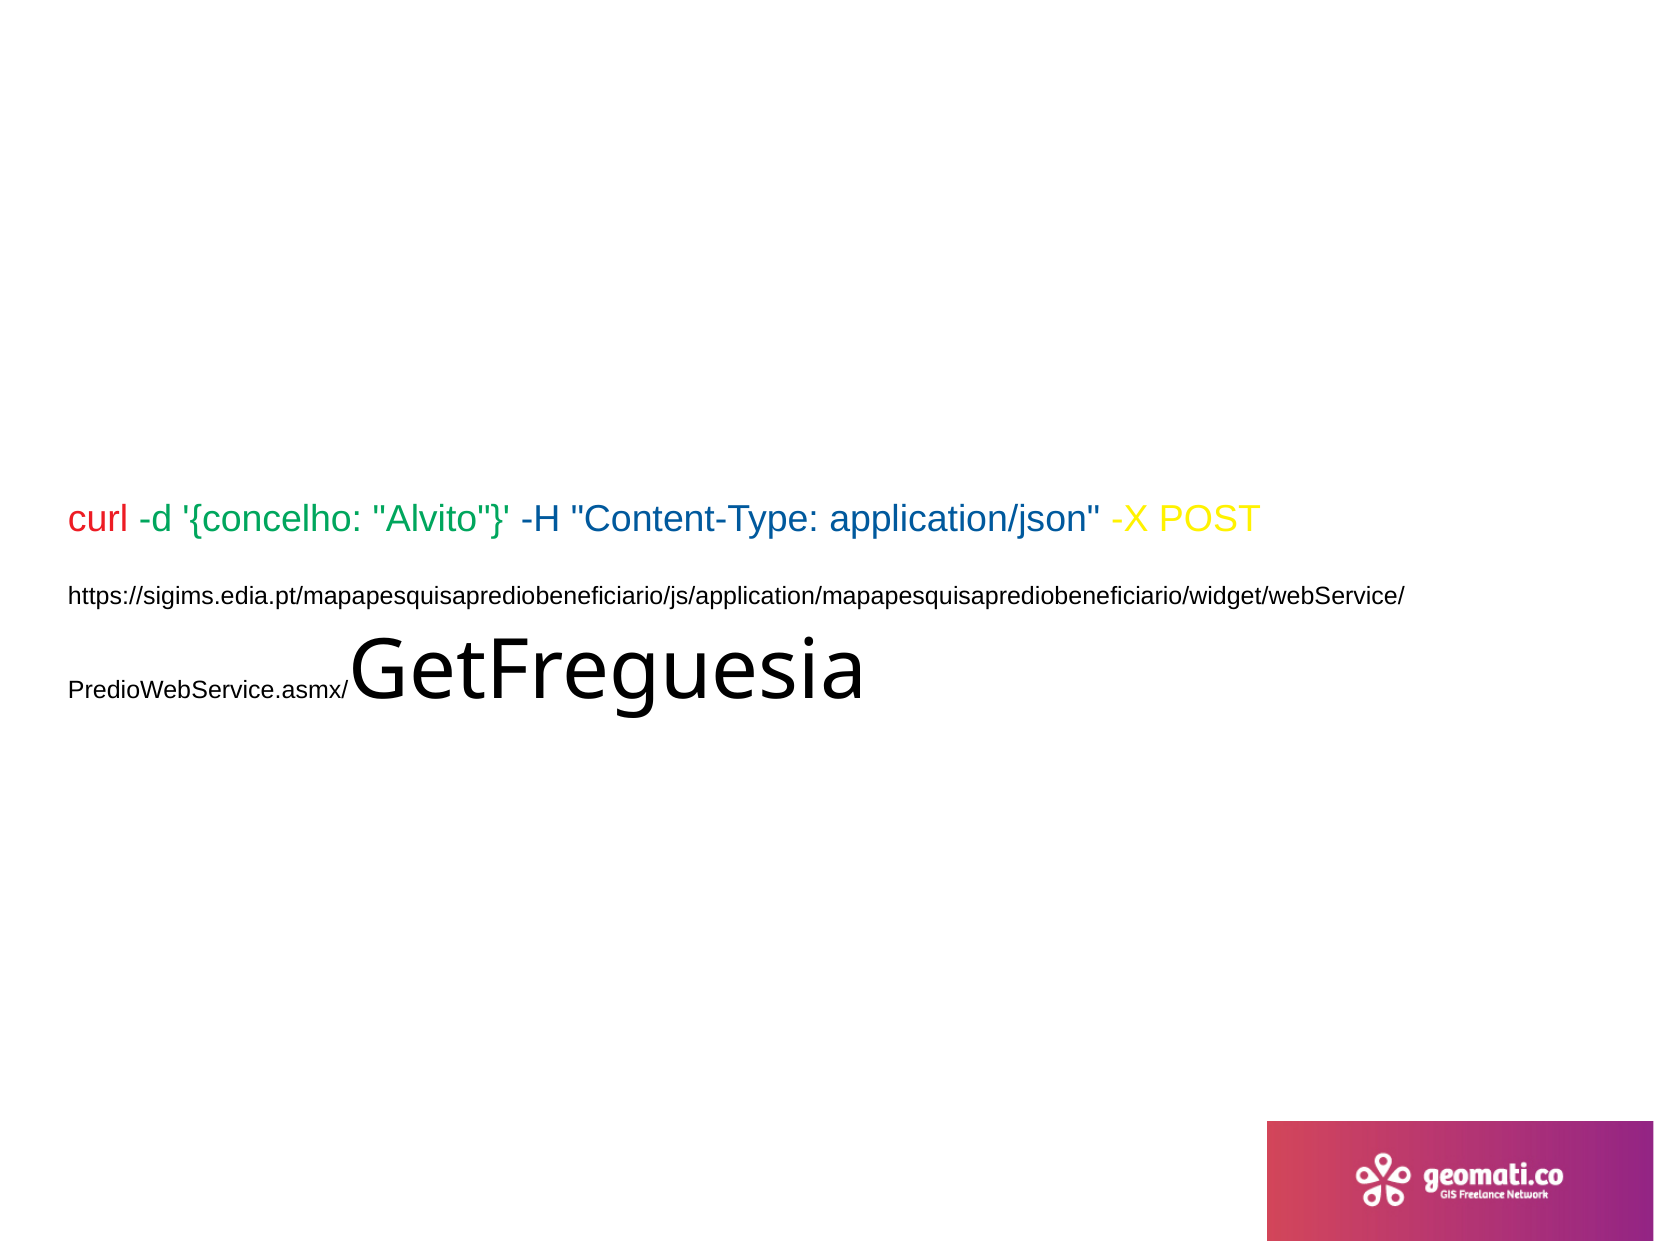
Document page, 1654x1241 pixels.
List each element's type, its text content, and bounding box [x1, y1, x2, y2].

picture [1267, 1121, 1654, 1241]
text_box curl -d '{concelho: "Alvito"}' -H "Content-Type: application/json" -X POST https://sigims.edia.pt/mapapesquisaprediobeneficiario/js/application/mapapesquisaprediobeneficiario/widget/webService/PredioWebService.asmx/GetFreguesia [53, 490, 1613, 731]
